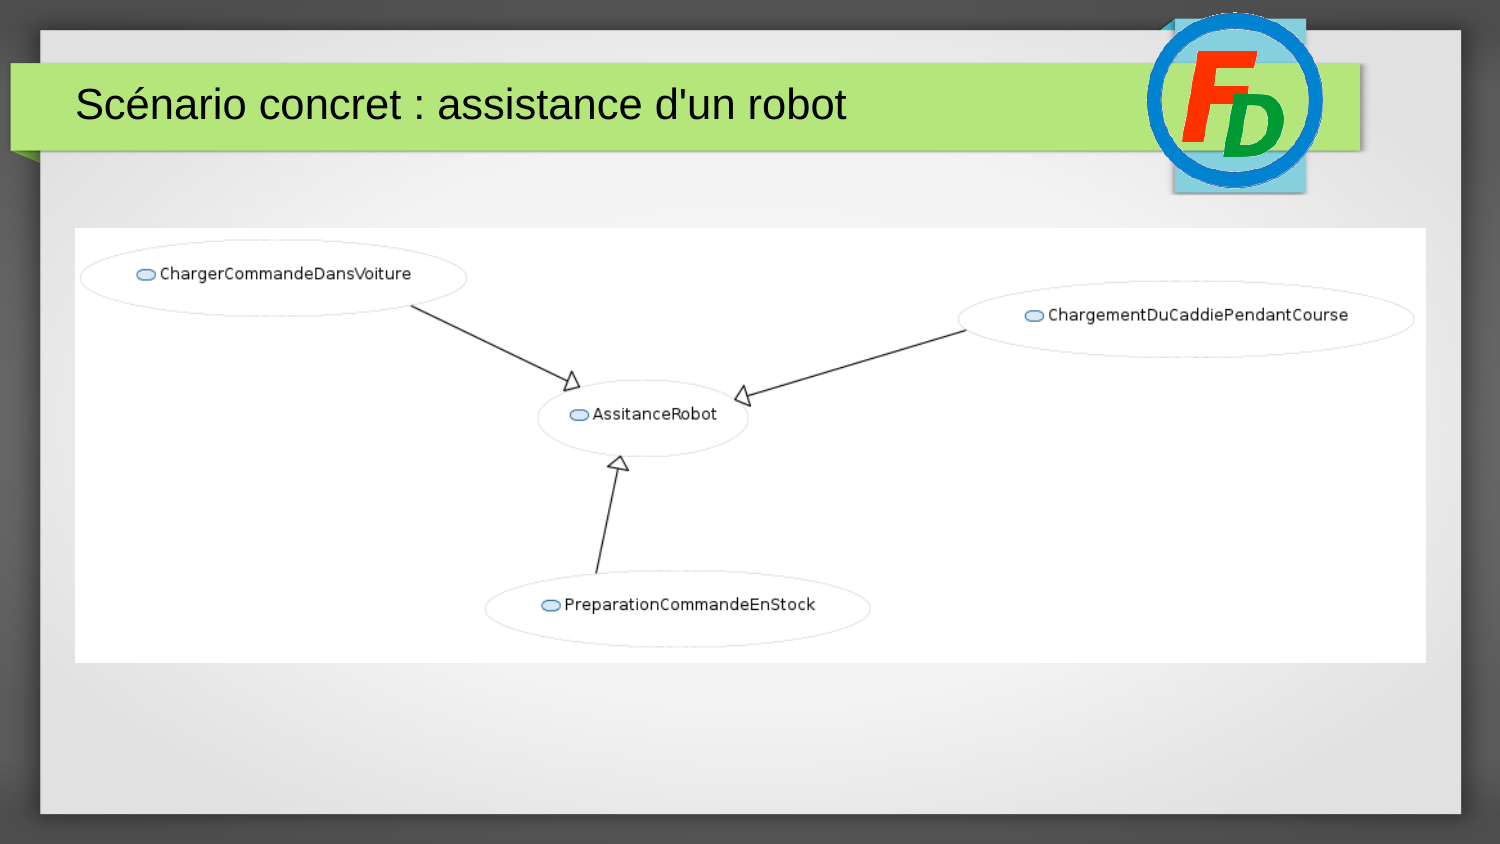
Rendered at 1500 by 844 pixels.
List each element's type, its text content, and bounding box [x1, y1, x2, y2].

title Scénario concret : assistance d'un robot [75, 64, 1145, 145]
picture [0, 0, 1500, 844]
